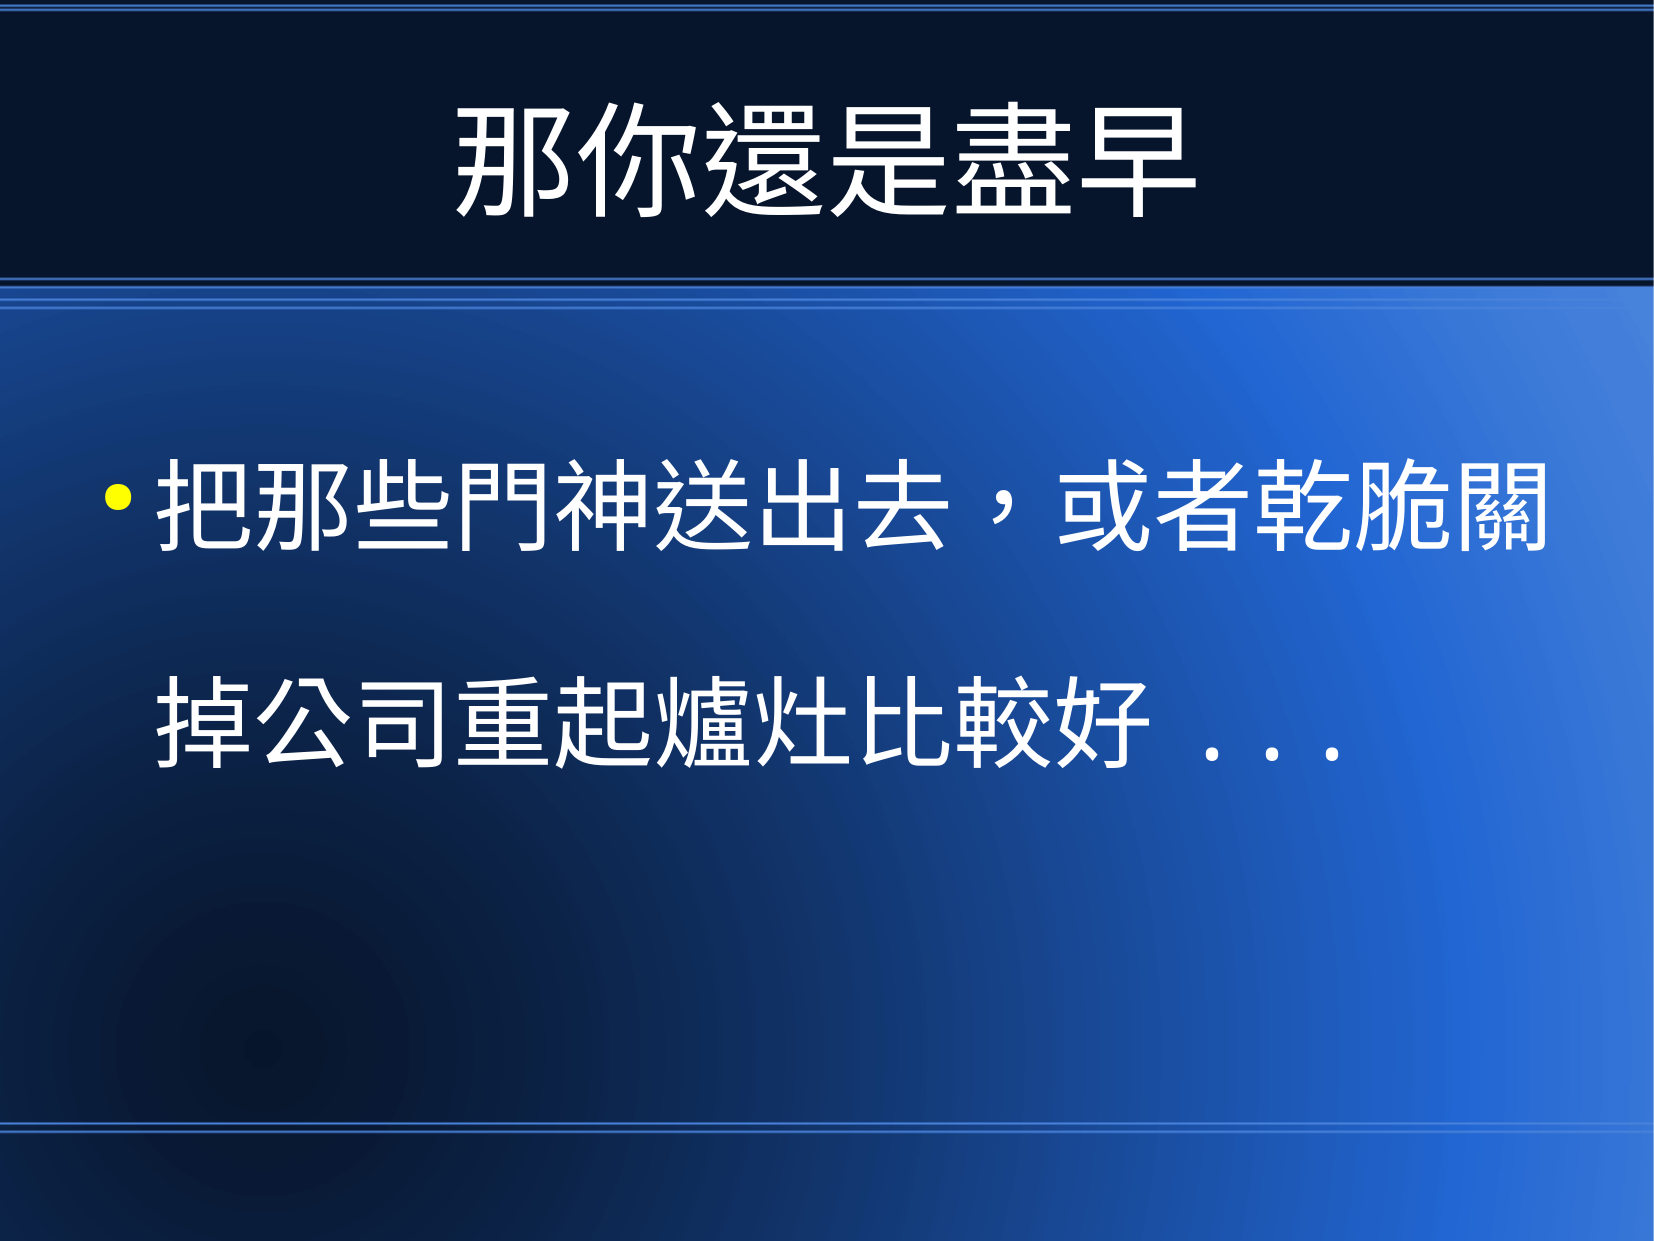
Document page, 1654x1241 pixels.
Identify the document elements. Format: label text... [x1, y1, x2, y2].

title 那你還是盡早 [82, 49, 1571, 257]
picture [0, 0, 1654, 1241]
list 把那些門神送出去，或者乾脆關掉公司重起爐灶比較好... [82, 355, 1571, 1241]
